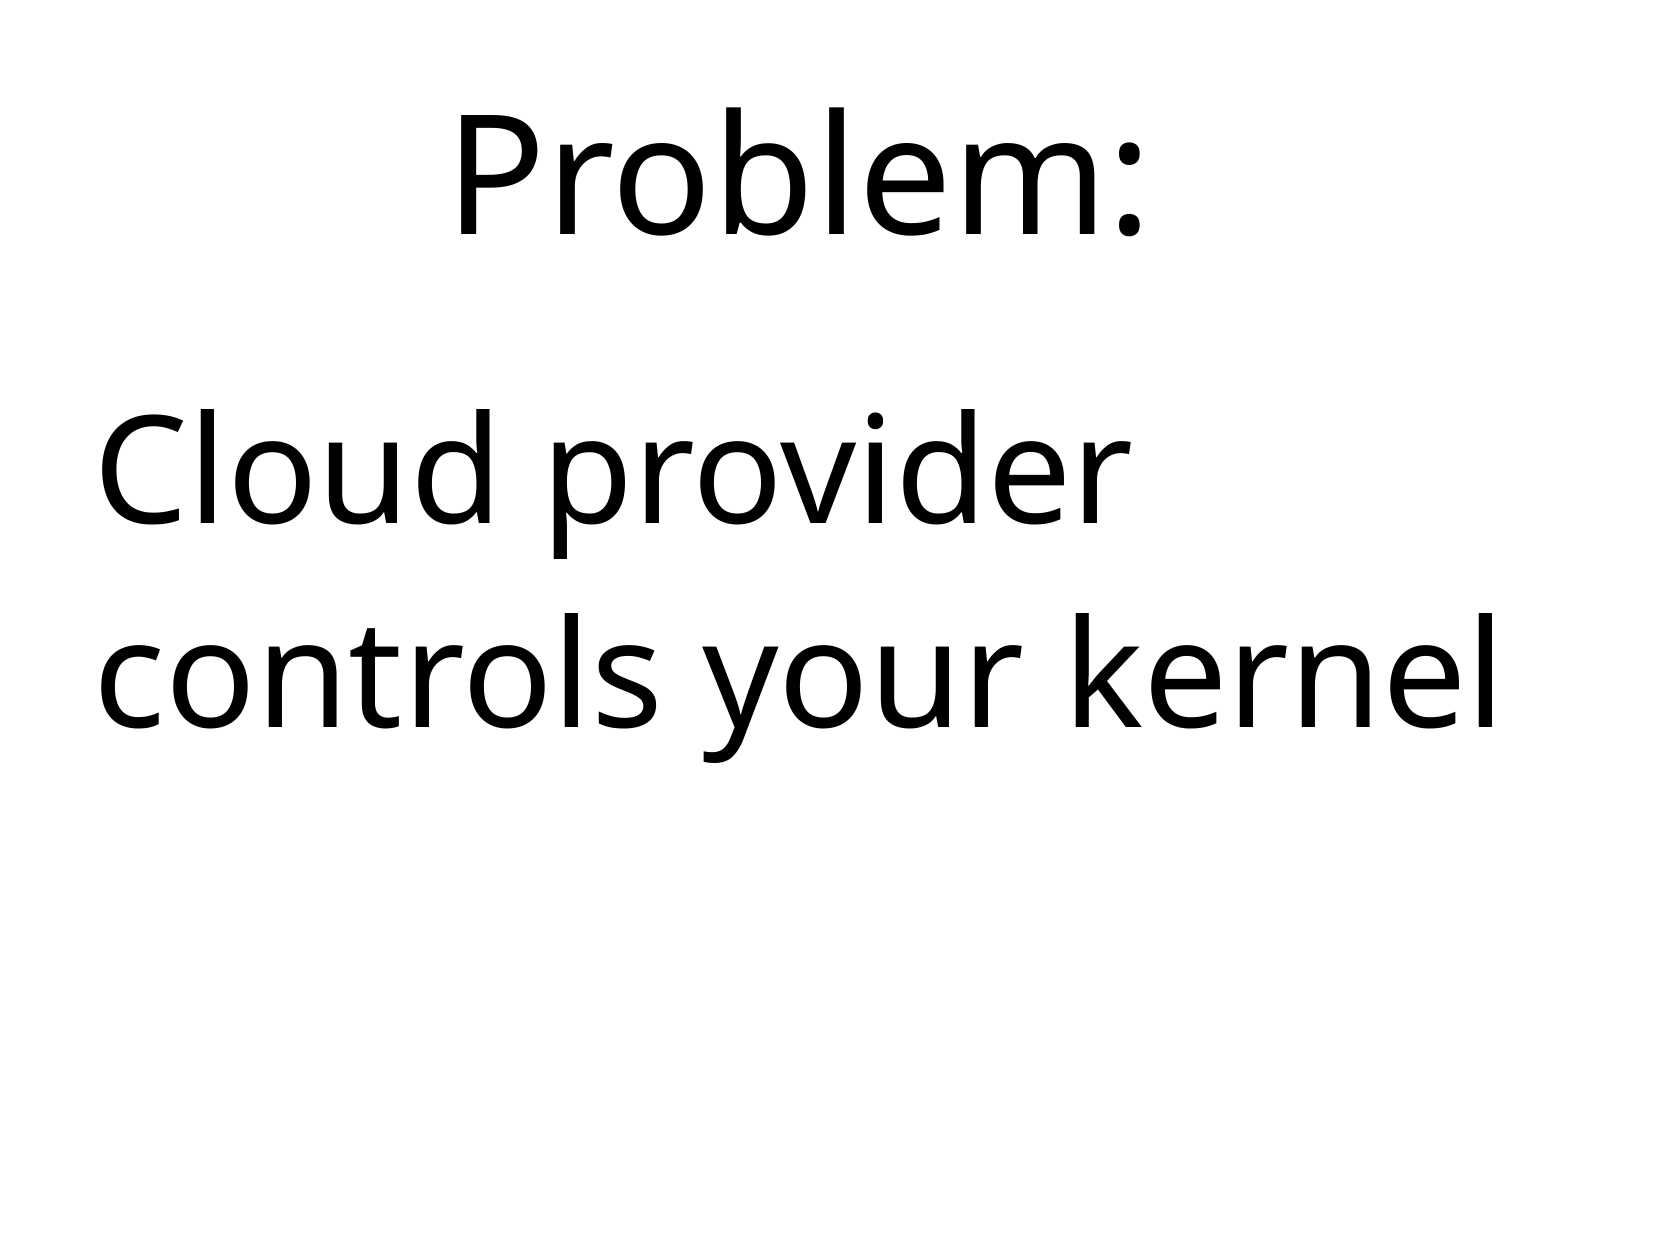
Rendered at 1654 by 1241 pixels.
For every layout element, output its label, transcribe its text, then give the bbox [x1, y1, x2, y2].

text_box Problem: Cloud provider controls your kernel [78, 49, 1575, 695]
